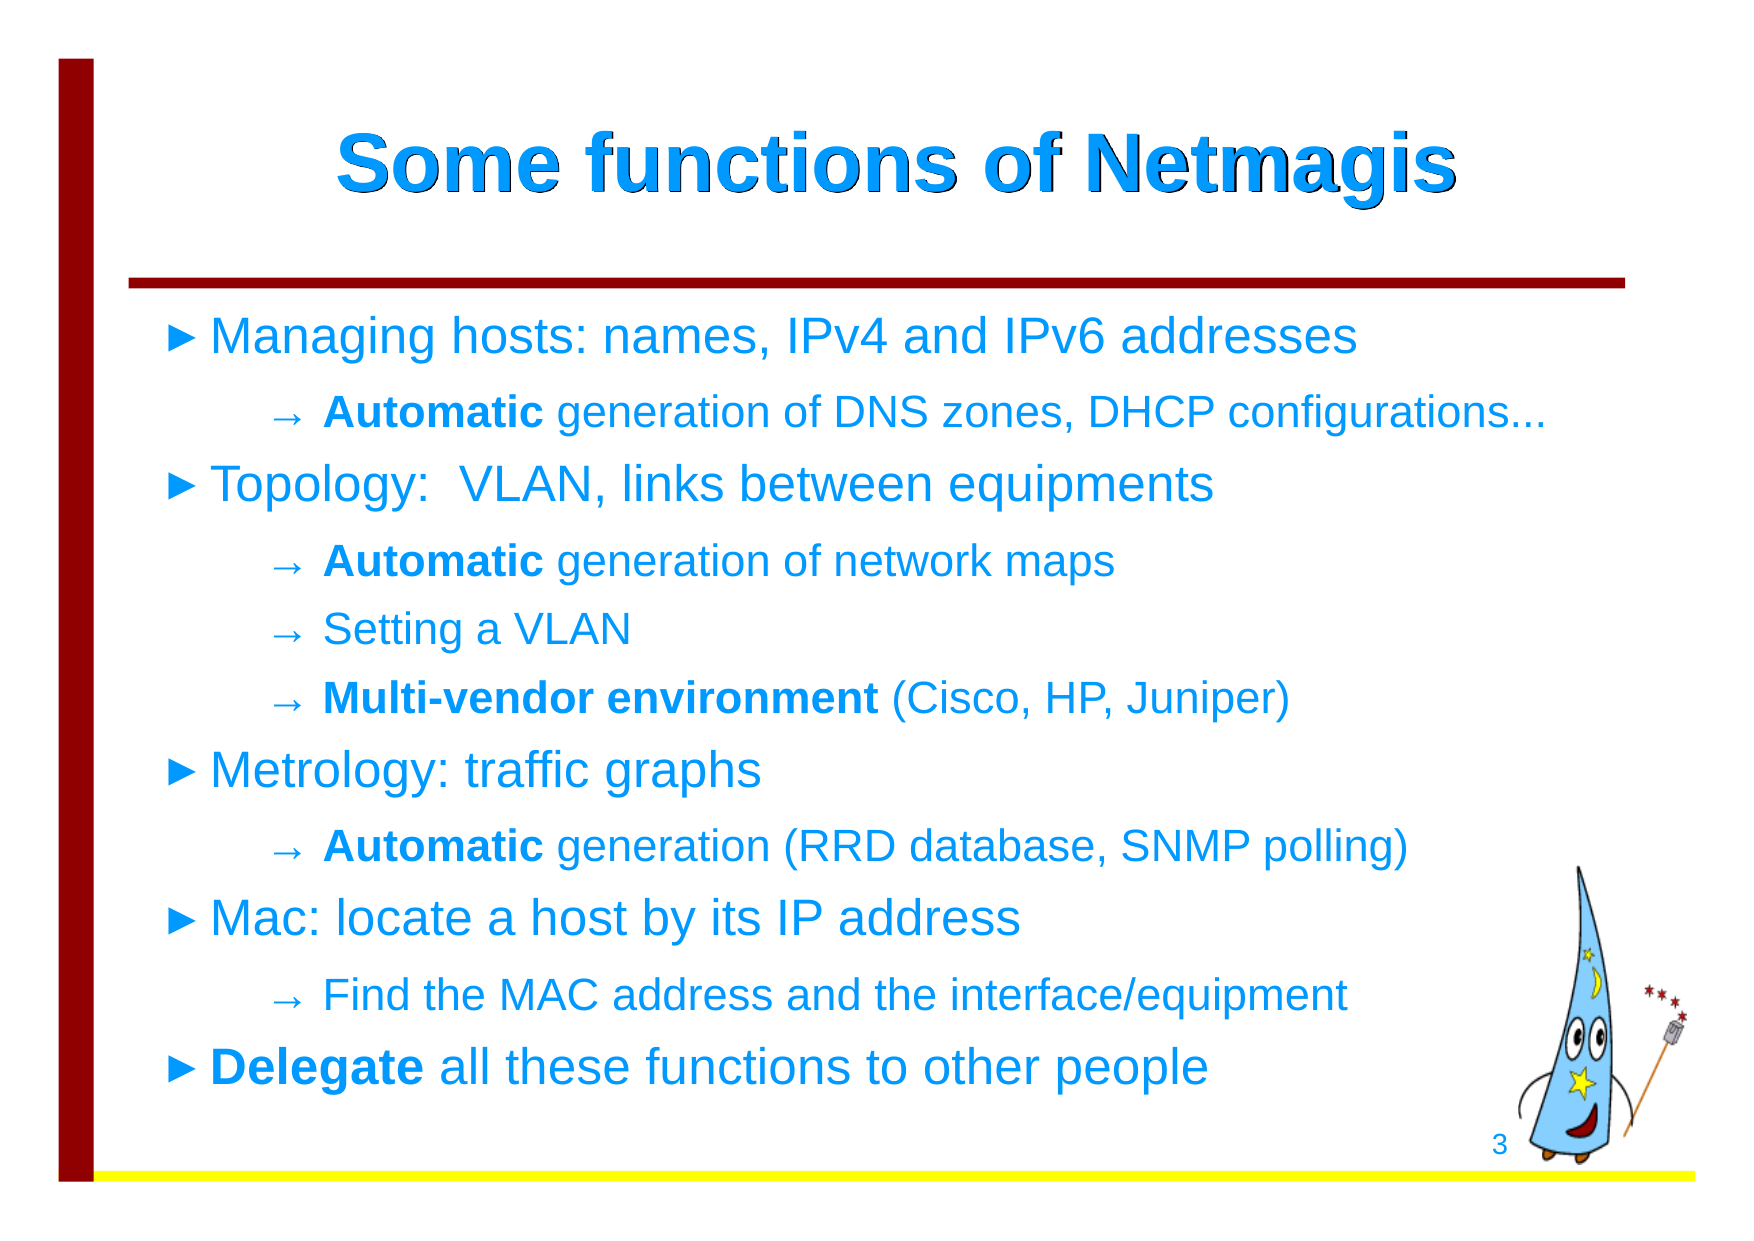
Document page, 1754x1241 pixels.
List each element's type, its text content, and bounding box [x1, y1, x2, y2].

picture [1518, 865, 1687, 1165]
title Some functions of Netmagis [152, 74, 1643, 252]
list Managing hosts: names, IPv4 and IPv6 addresses → Automatic generation of DNS zones, DHCP configurations... Topology: VLAN, links between equipments → Automatic generation of network maps → Setting a VLAN → Multi-vendor environment (Cisco, HP, Juniper) Metrology: traffic graphs → Automatic generation (RRD database, SNMP polling) Mac: locate a host by its IP address → Find the MAC address and the interface/equipment Delegate all these functions to other people [144, 306, 1618, 1104]
